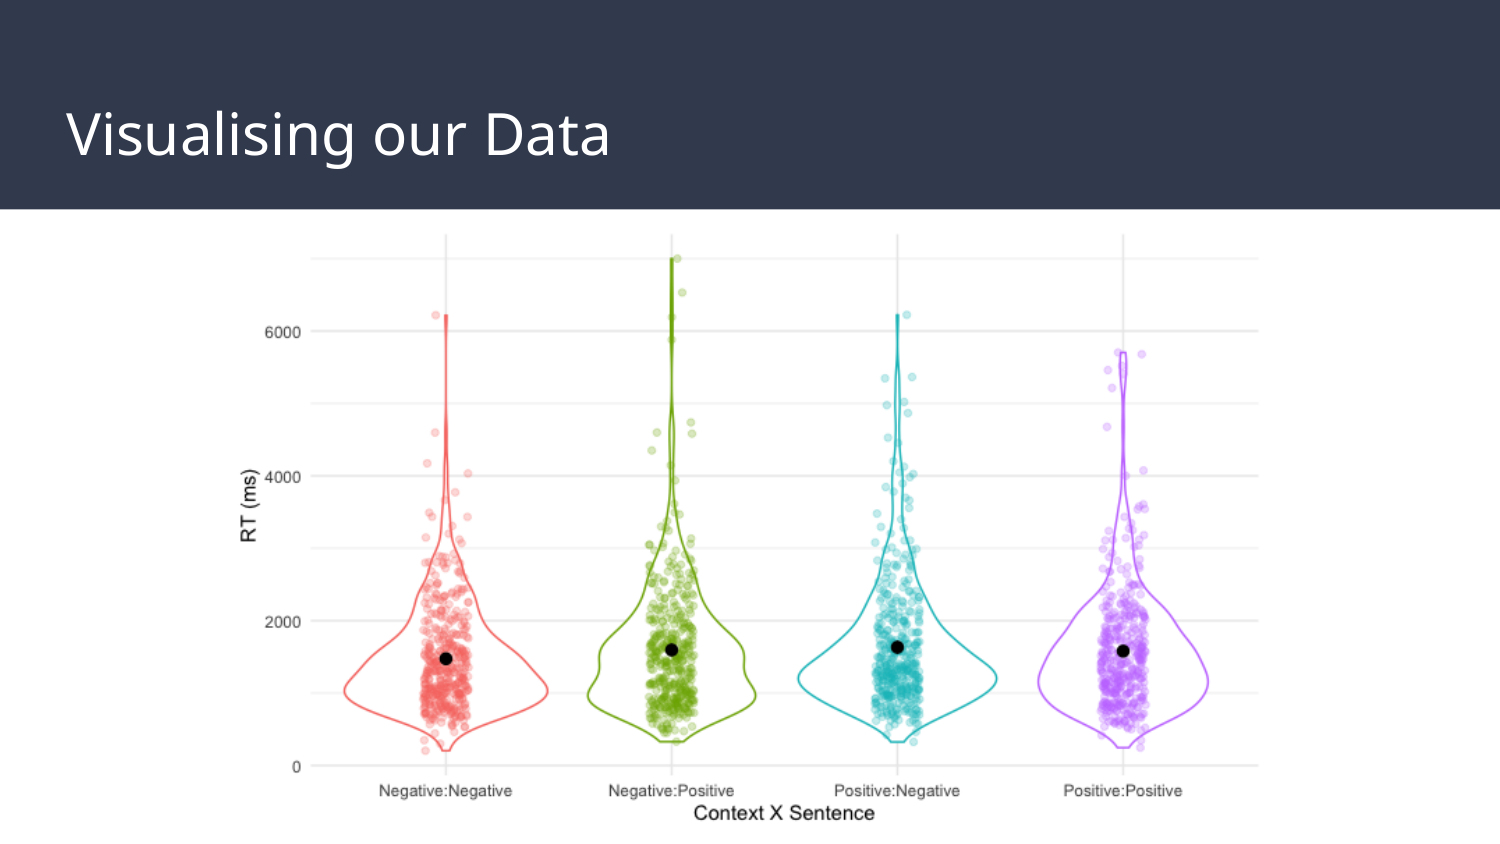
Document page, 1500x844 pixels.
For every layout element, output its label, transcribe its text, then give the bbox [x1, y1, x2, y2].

picture [231, 224, 1269, 834]
title Visualising our Data [51, 82, 1449, 185]
